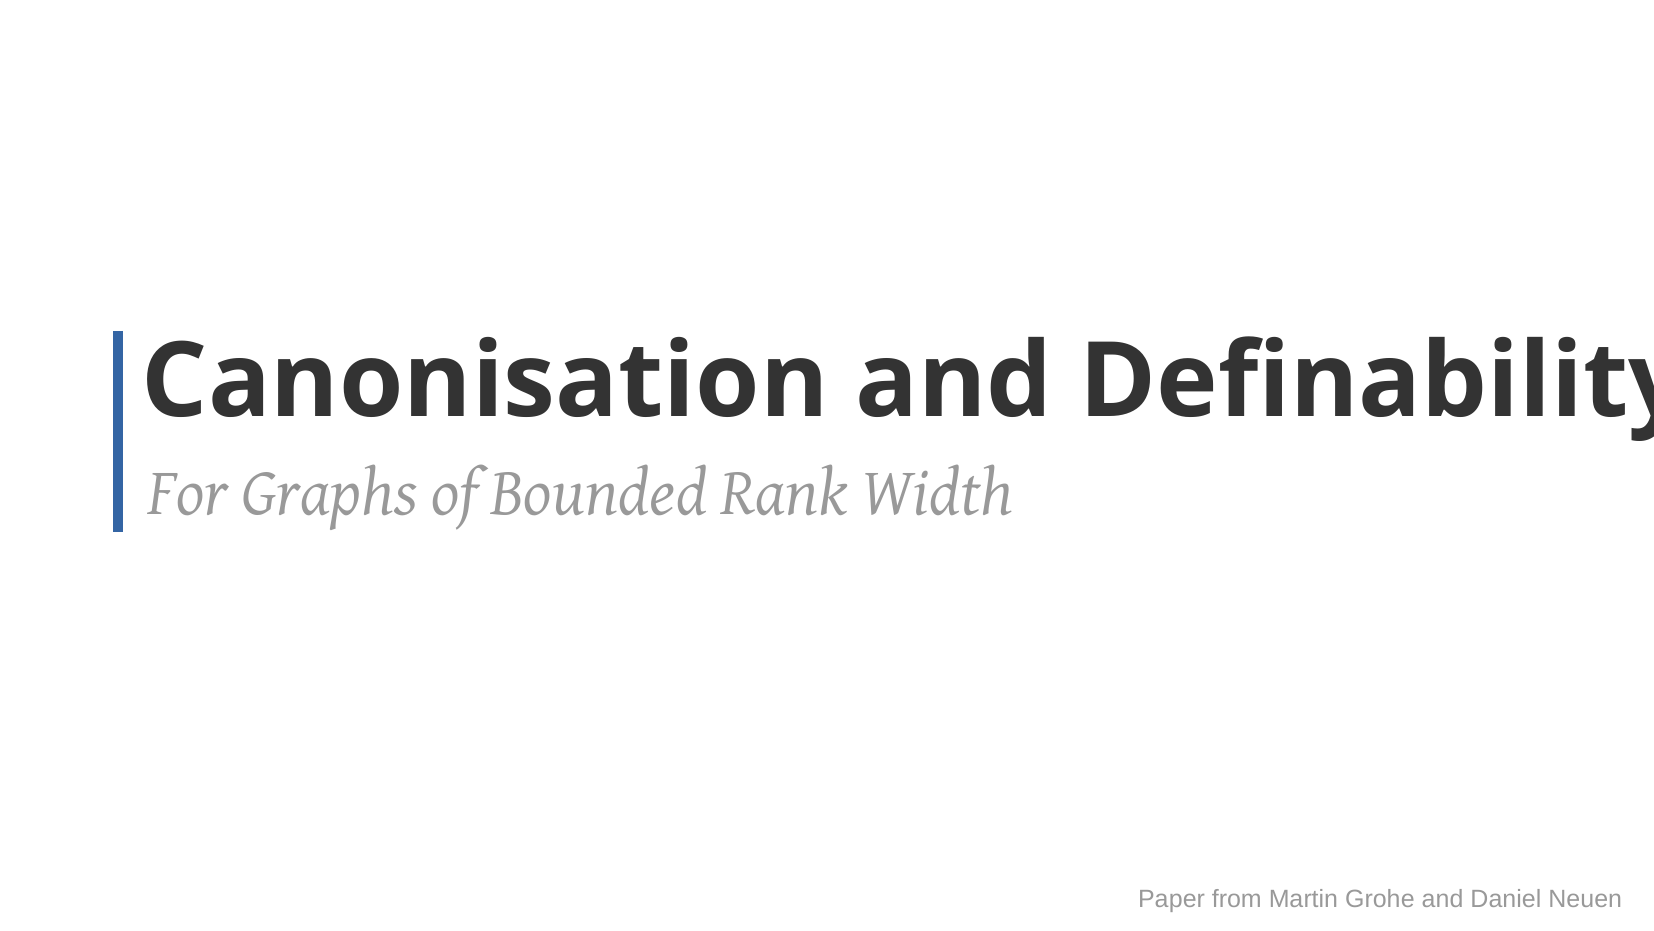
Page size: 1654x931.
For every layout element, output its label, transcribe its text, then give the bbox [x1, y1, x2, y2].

list For Graphs of Bounded Rank Width [112, 456, 1601, 544]
title Canonisation and Definability [141, 242, 1654, 511]
text_box Paper from Martin Grohe and Daniel Neuen [1123, 876, 1654, 931]
